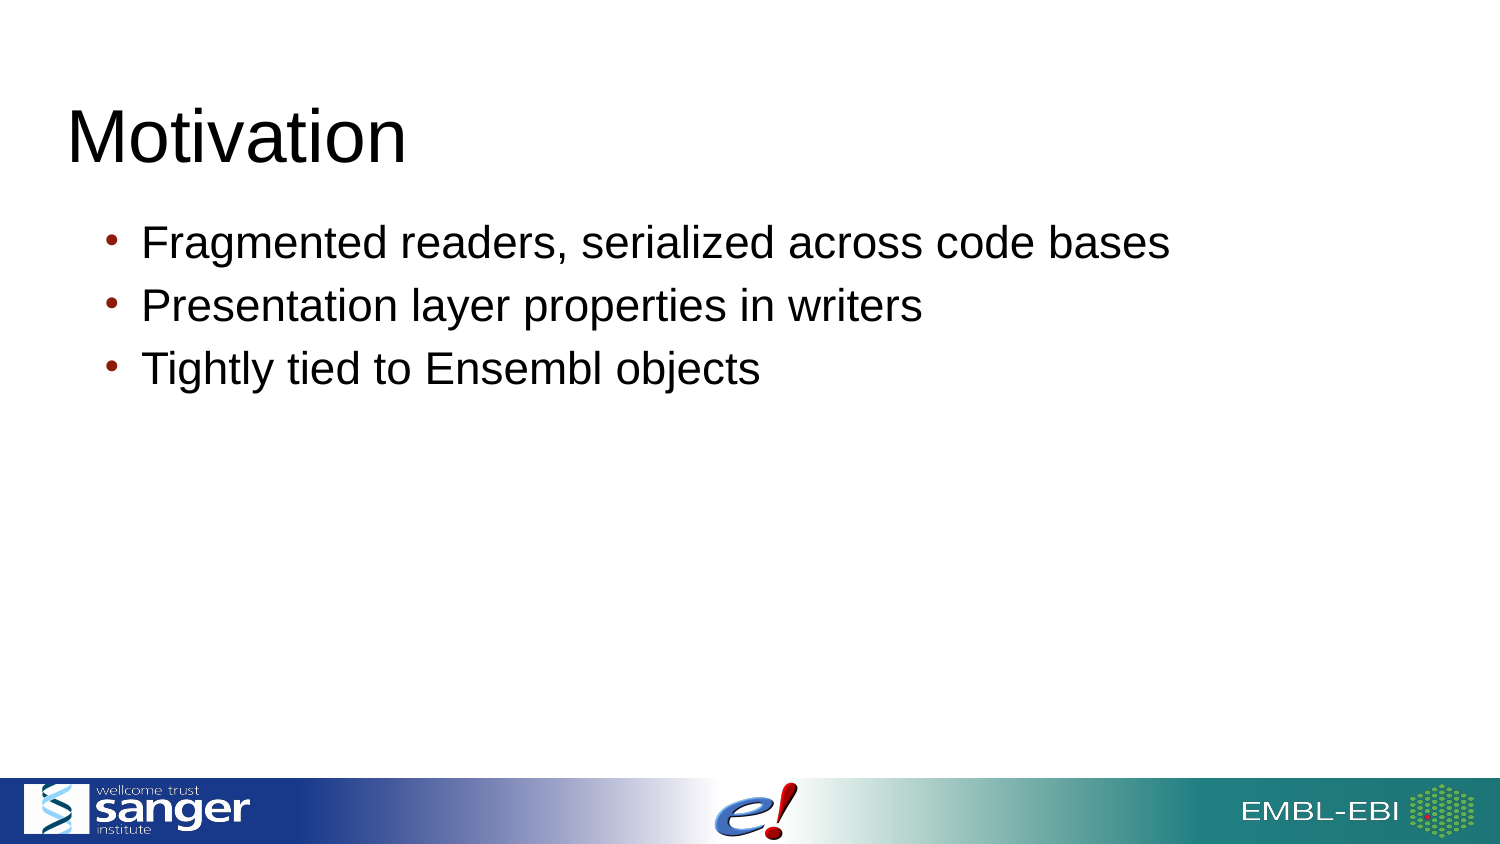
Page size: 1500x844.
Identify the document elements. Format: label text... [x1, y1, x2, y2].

picture [0, 778, 1500, 844]
list Fragmented readers, serialized across code bases Presentation layer properties in writers Tightly tied to Ensembl objects [51, 189, 1449, 750]
title Motivation [51, 72, 1449, 167]
